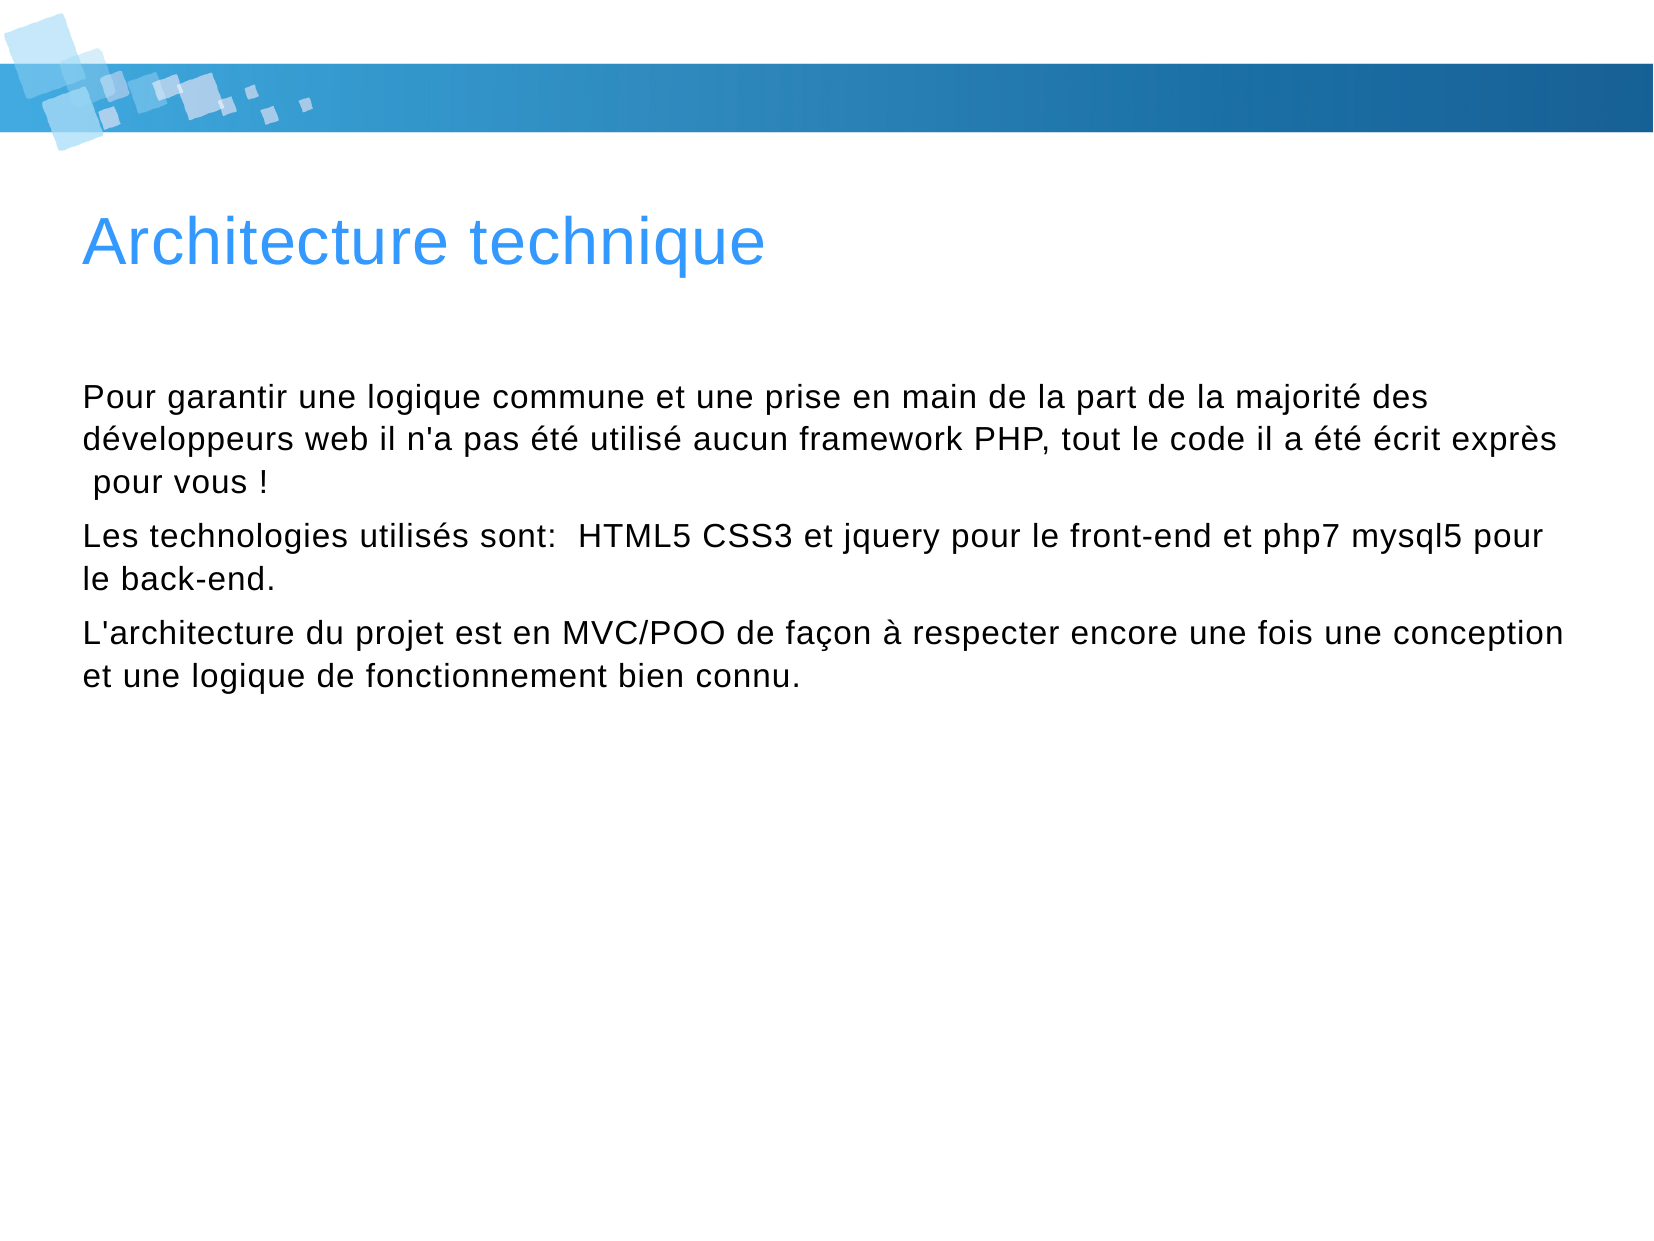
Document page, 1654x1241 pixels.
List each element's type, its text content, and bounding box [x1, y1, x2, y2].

list Pour garantir une logique commune et une prise en main de la part de la majorité des développeurs web il n'a pas été utilisé aucun framework PHP, tout le code il a été écrit exprès pour vous ! Les technologies utilisés sont: HTML5 CSS3 et jquery pour le front-end et php7 mysql5 pour le back-end. L'architecture du projet est en MVC/POO de façon à respecter encore une fois une conception et une logique de fonctionnement bien connu. [82, 372, 1571, 1093]
picture [0, 0, 1653, 1238]
title Architecture technique [82, 131, 1571, 339]
